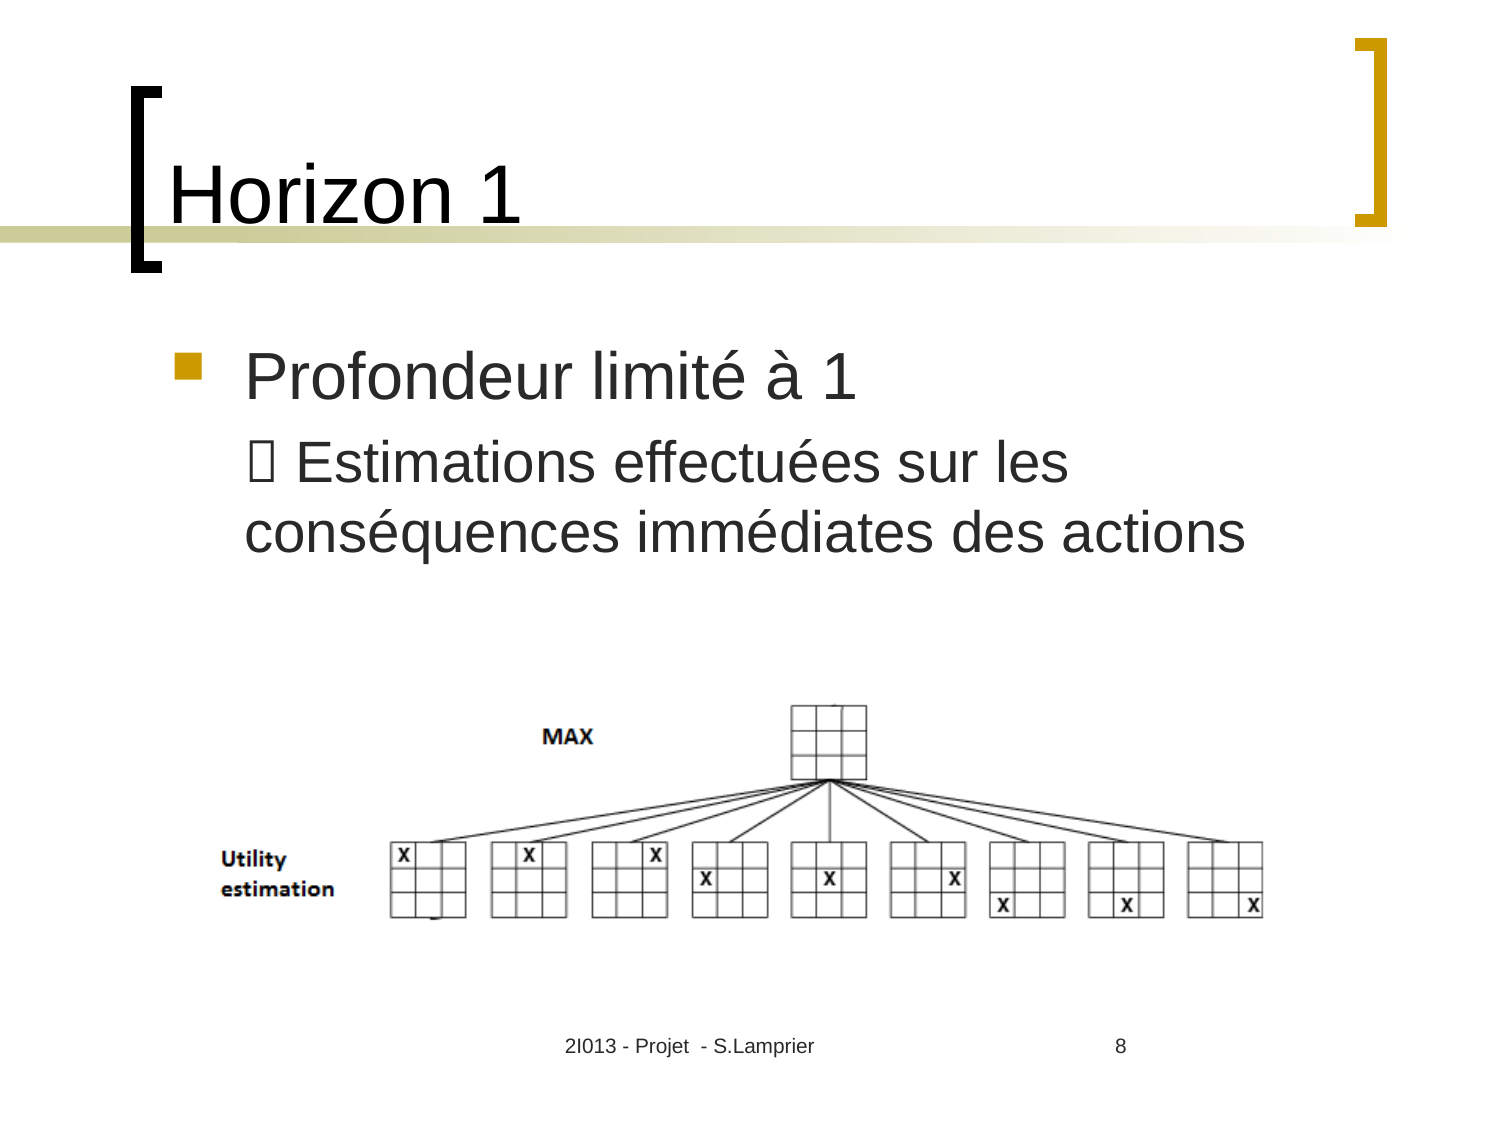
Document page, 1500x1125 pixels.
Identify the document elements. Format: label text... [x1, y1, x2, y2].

title Horizon 1 [152, 15, 1328, 248]
footer 2I013 - Projet - S.Lamprier [549, 1025, 1025, 1100]
list Profondeur limité à 1  Estimations effectuées sur les conséquences immédiates des actions [155, 324, 1413, 1000]
picture [196, 674, 1304, 975]
slide_number <numéro> [1100, 1025, 1413, 1100]
